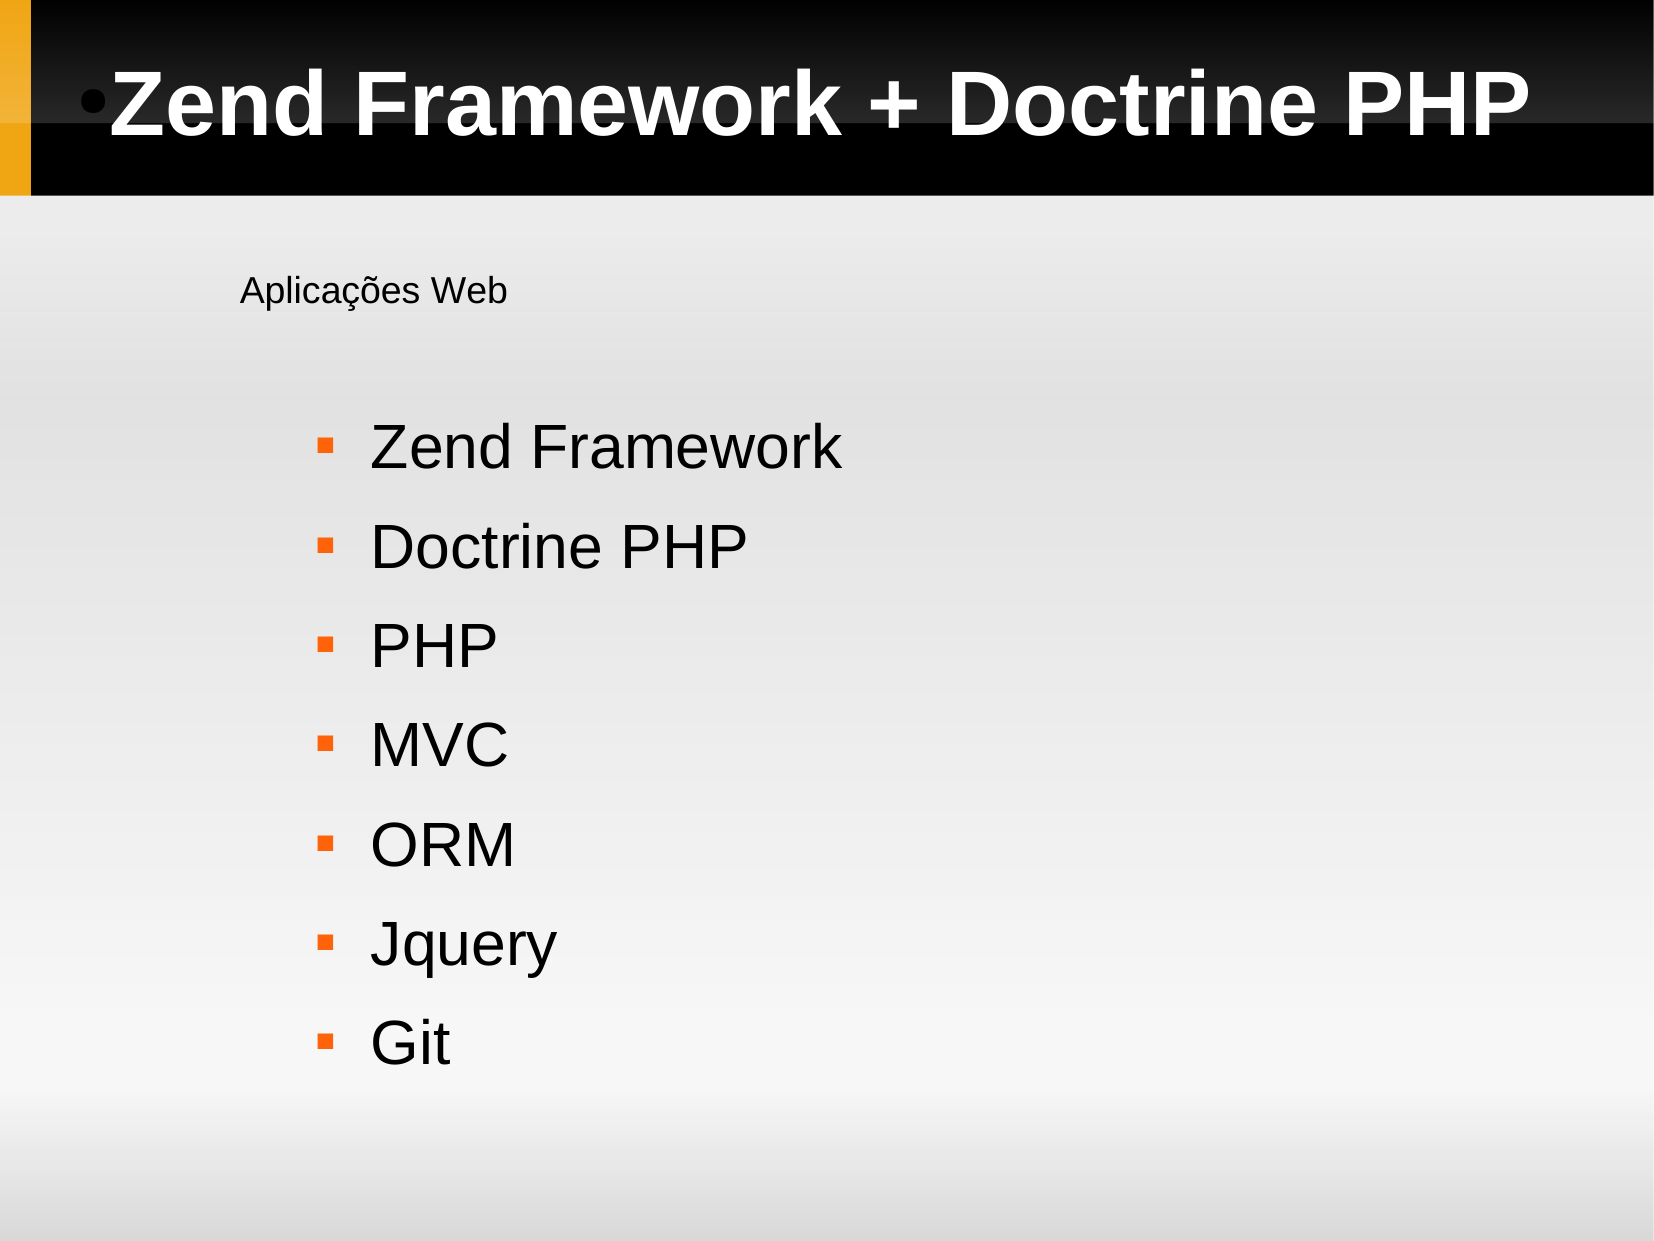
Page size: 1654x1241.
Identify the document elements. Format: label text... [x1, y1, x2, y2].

title Zend Framework + Doctrine PHP [76, 7, 1565, 200]
text_box Aplicações Web [225, 262, 523, 338]
picture [0, 0, 1654, 1241]
list Zend Framework Doctrine PHP PHP MVC ORM Jquery Git [300, 412, 1027, 1078]
